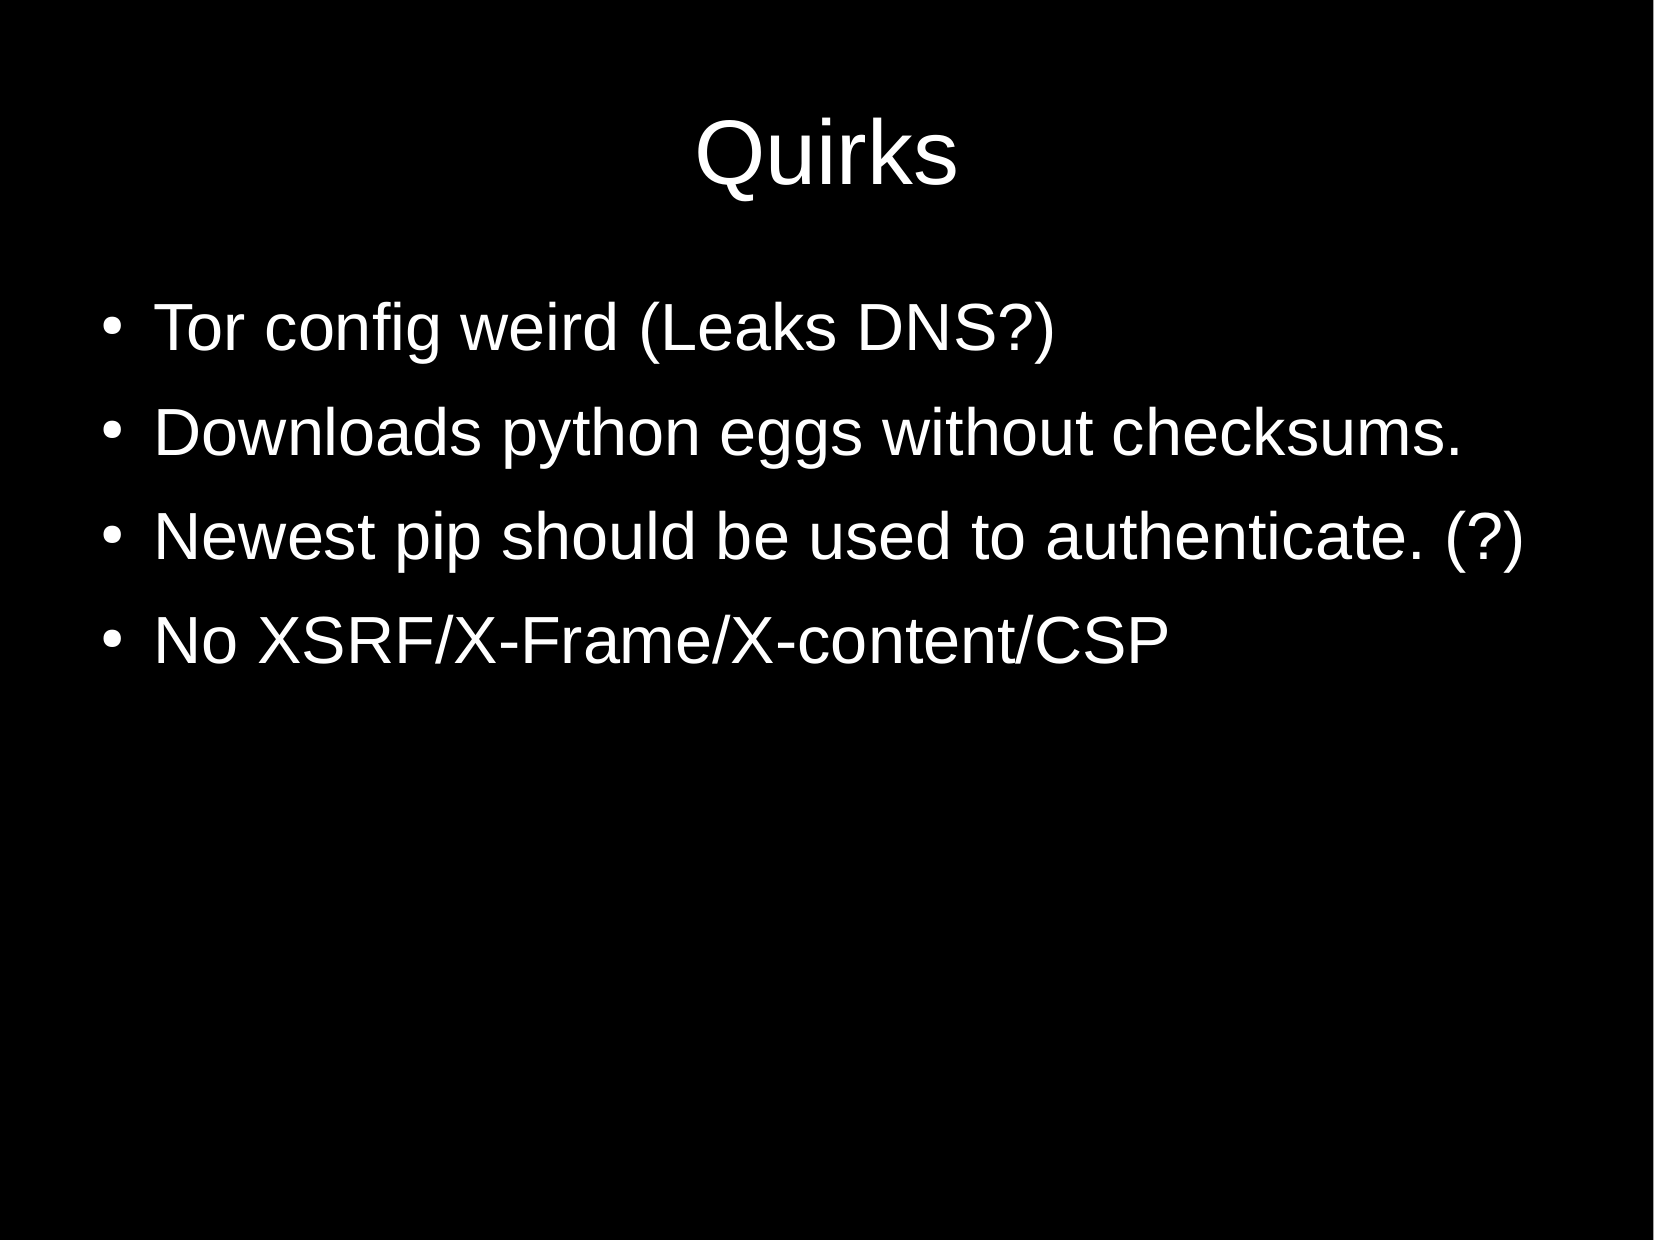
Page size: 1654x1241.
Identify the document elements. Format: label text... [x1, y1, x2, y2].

list Tor config weird (Leaks DNS?) Downloads python eggs without checksums. Newest pip should be used to authenticate. (?) No XSRF/X-Frame/X-content/CSP [82, 290, 1538, 1010]
title Quirks [82, 49, 1571, 257]
